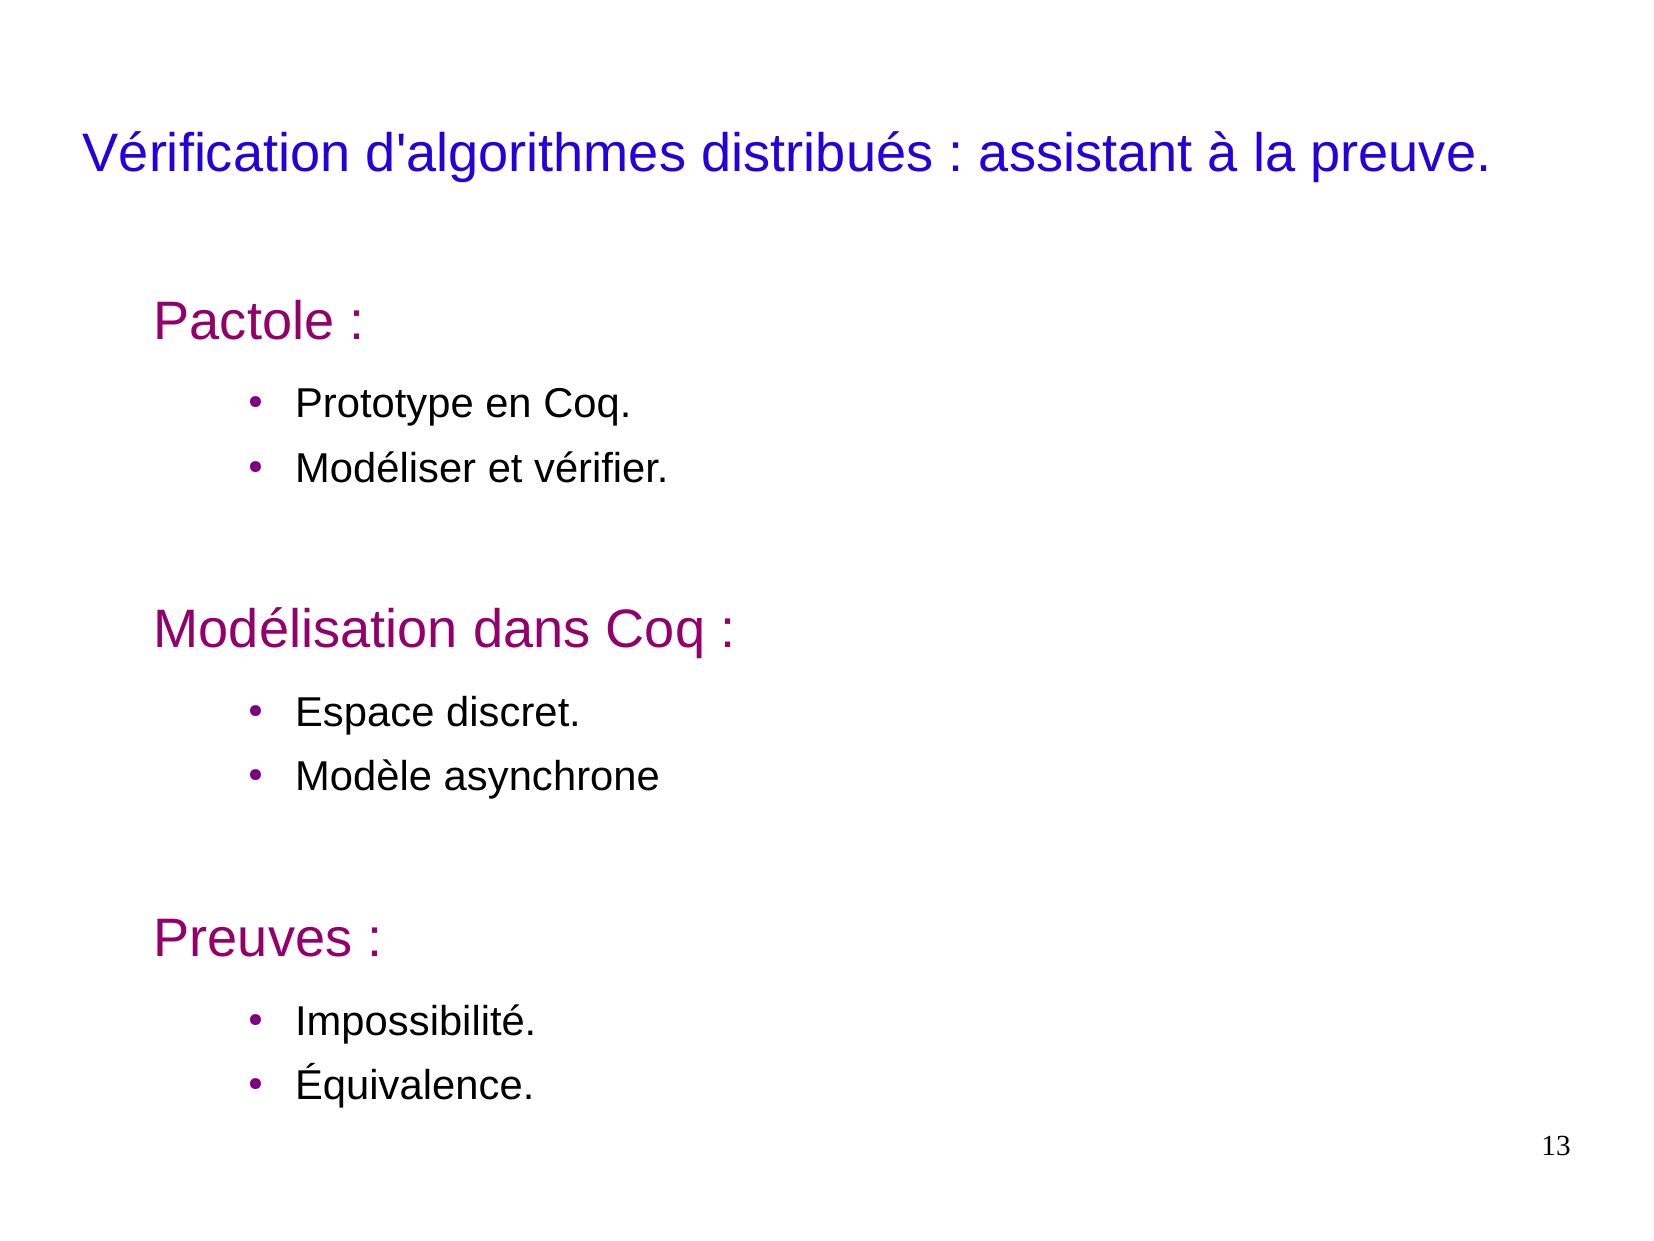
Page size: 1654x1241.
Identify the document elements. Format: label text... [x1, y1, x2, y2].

title Vérification d'algorithmes distribués : assistant à la preuve. [82, 49, 1571, 257]
list Pactole : Prototype en Coq. Modéliser et vérifier. Modélisation dans Coq : Espace discret. Modèle asynchrone Preuves : Impossibilité. Équivalence. [82, 290, 1538, 1134]
